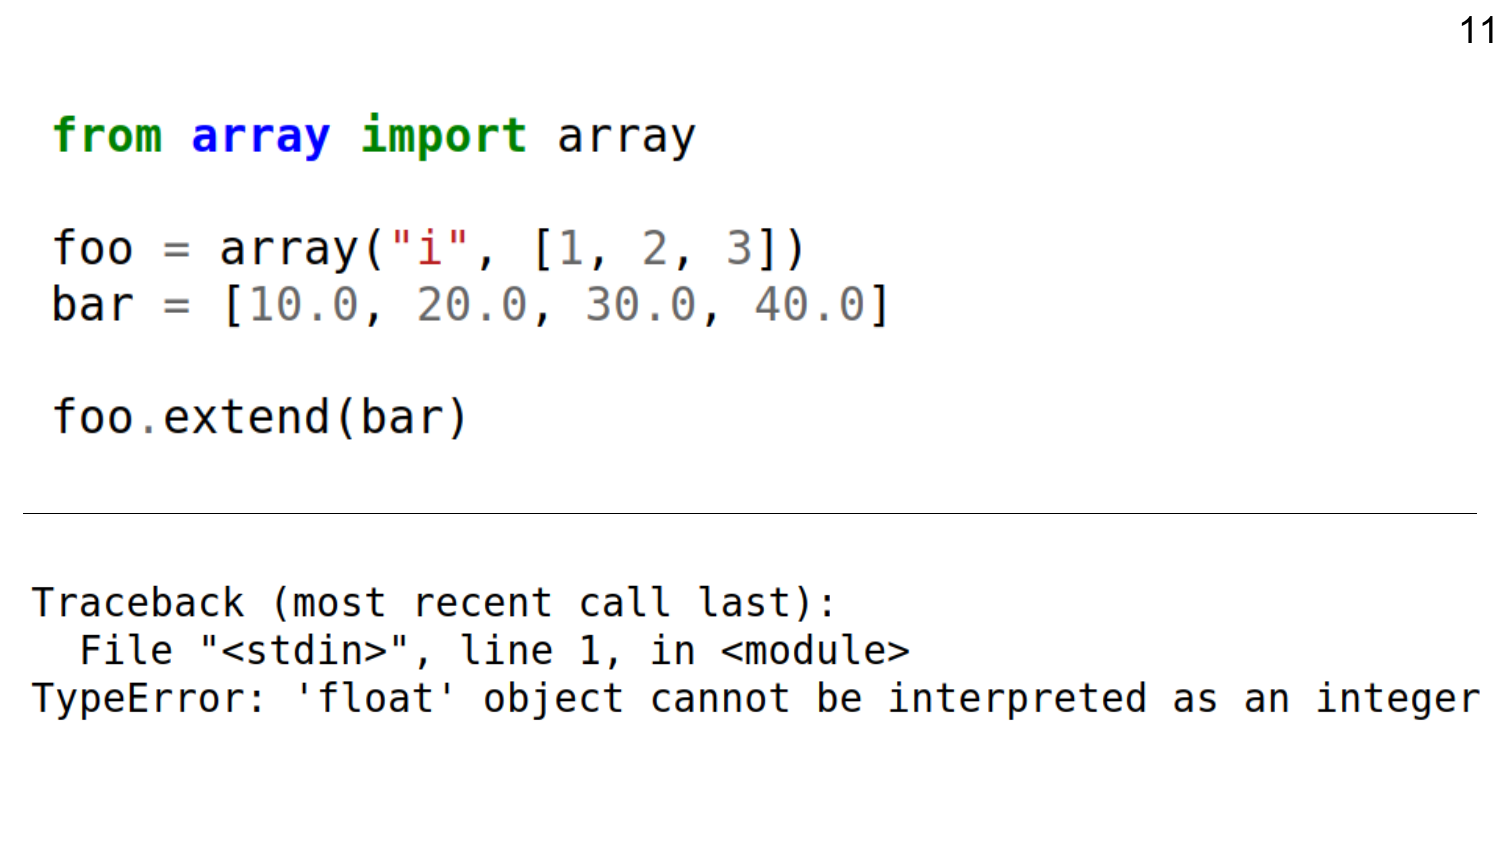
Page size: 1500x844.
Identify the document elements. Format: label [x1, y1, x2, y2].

picture [47, 105, 896, 449]
picture [23, 578, 1489, 728]
